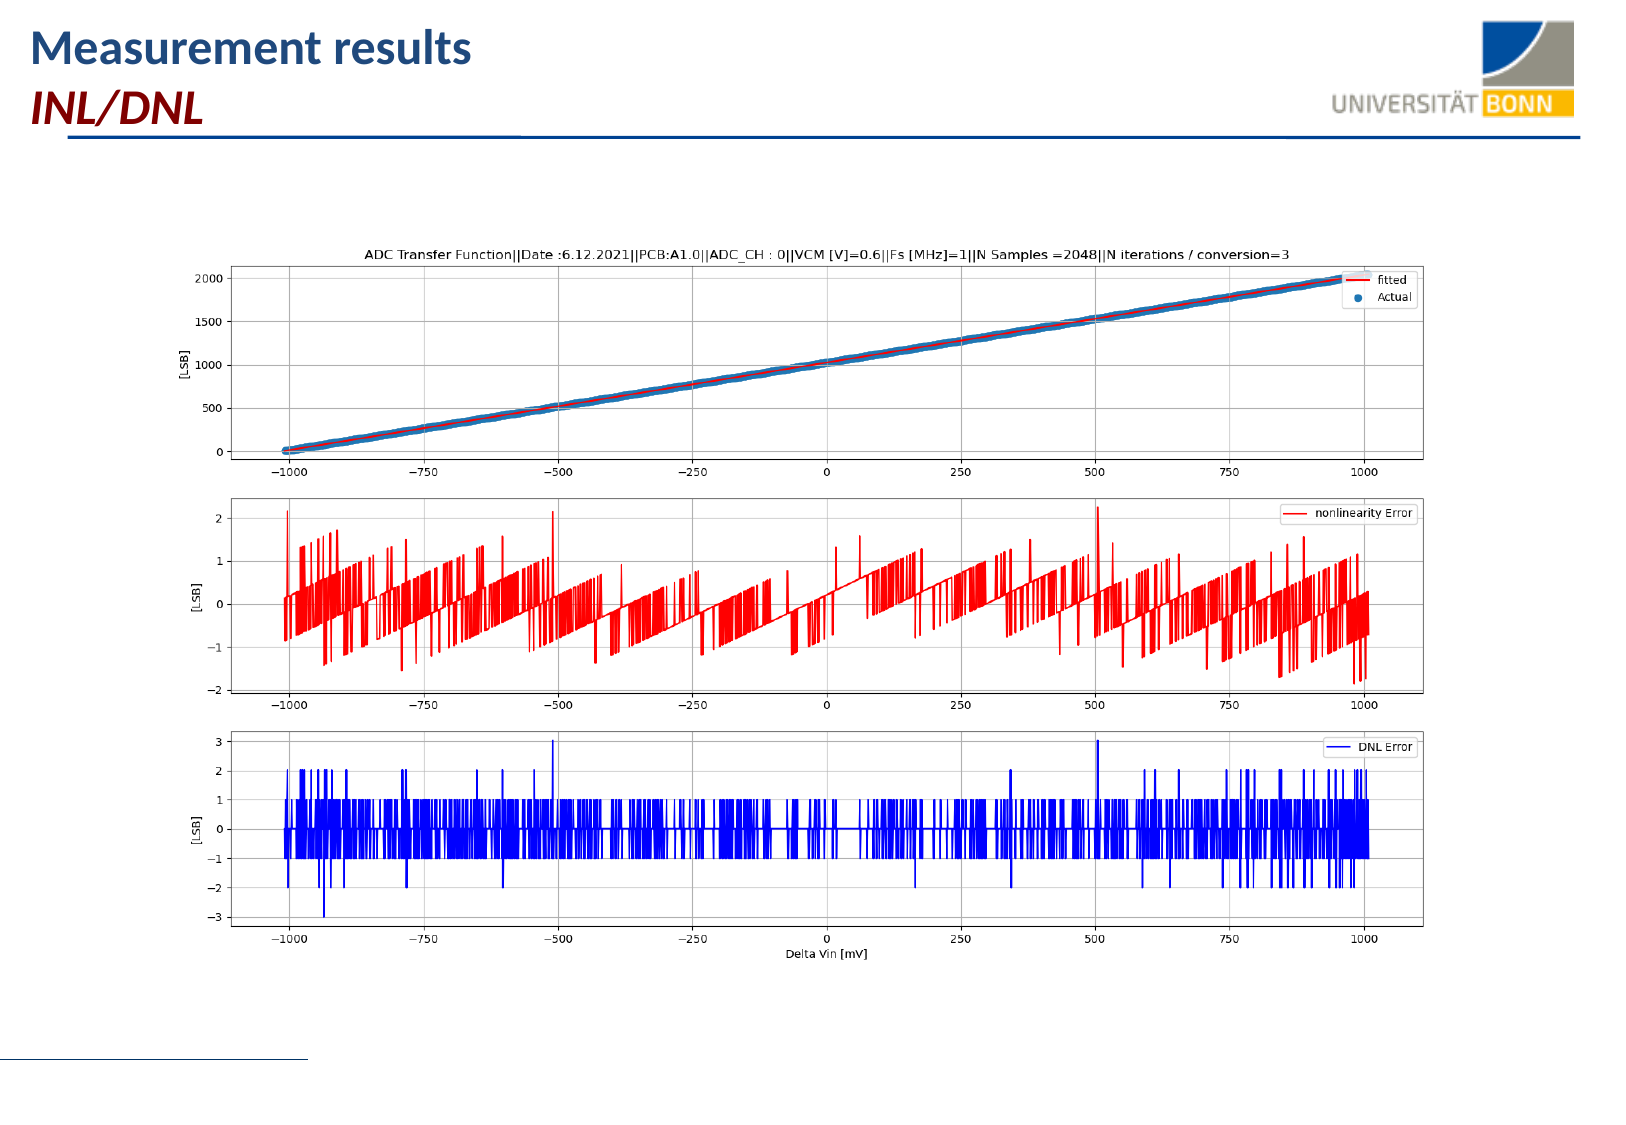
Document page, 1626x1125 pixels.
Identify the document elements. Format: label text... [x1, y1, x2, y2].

picture [1330, 0, 1574, 137]
picture [38, 162, 1576, 1021]
title Measurement results INL/DNL [15, 7, 1244, 102]
